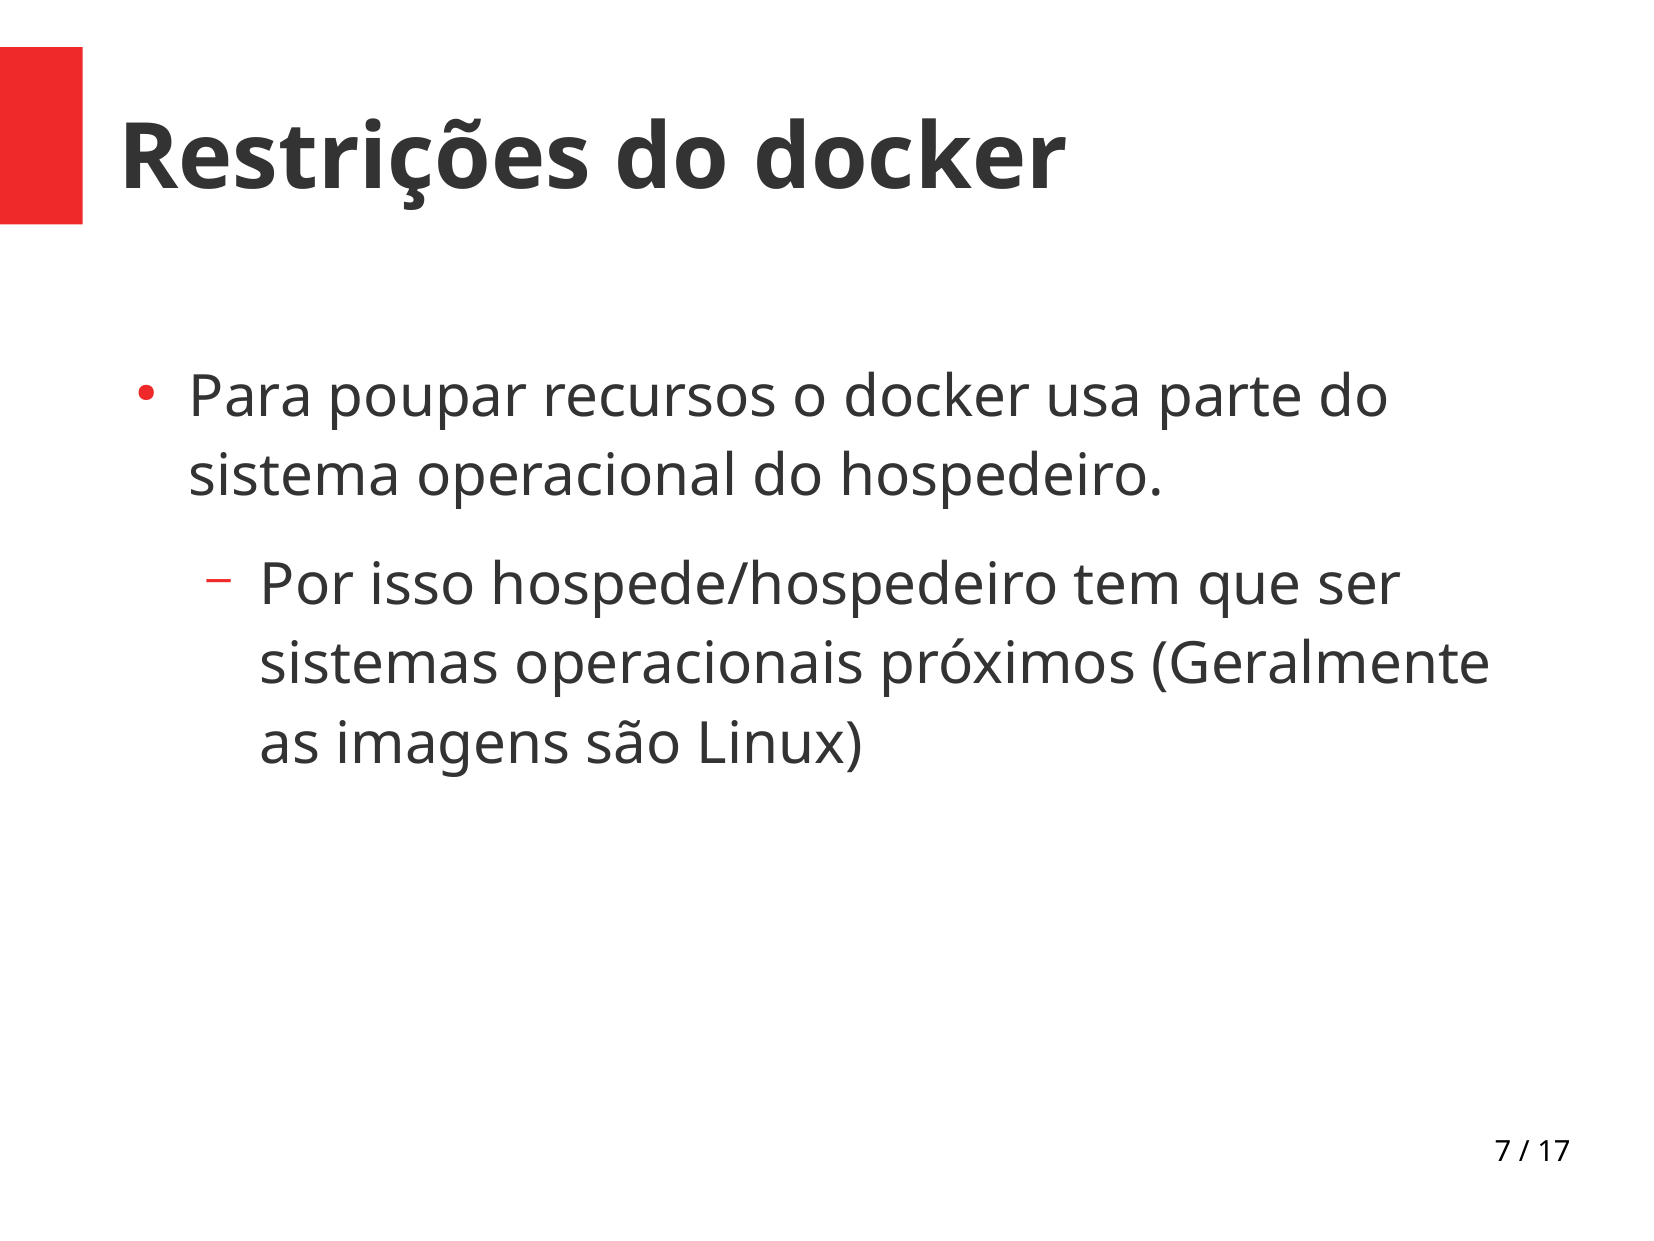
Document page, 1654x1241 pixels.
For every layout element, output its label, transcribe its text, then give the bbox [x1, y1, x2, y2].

list Para poupar recursos o docker usa parte do sistema operacional do hospedeiro. Por isso hospede/hospedeiro tem que ser sistemas operacionais próximos (Geralmente as imagens são Linux) [118, 354, 1536, 1074]
title Restrições do docker [118, 49, 1571, 257]
